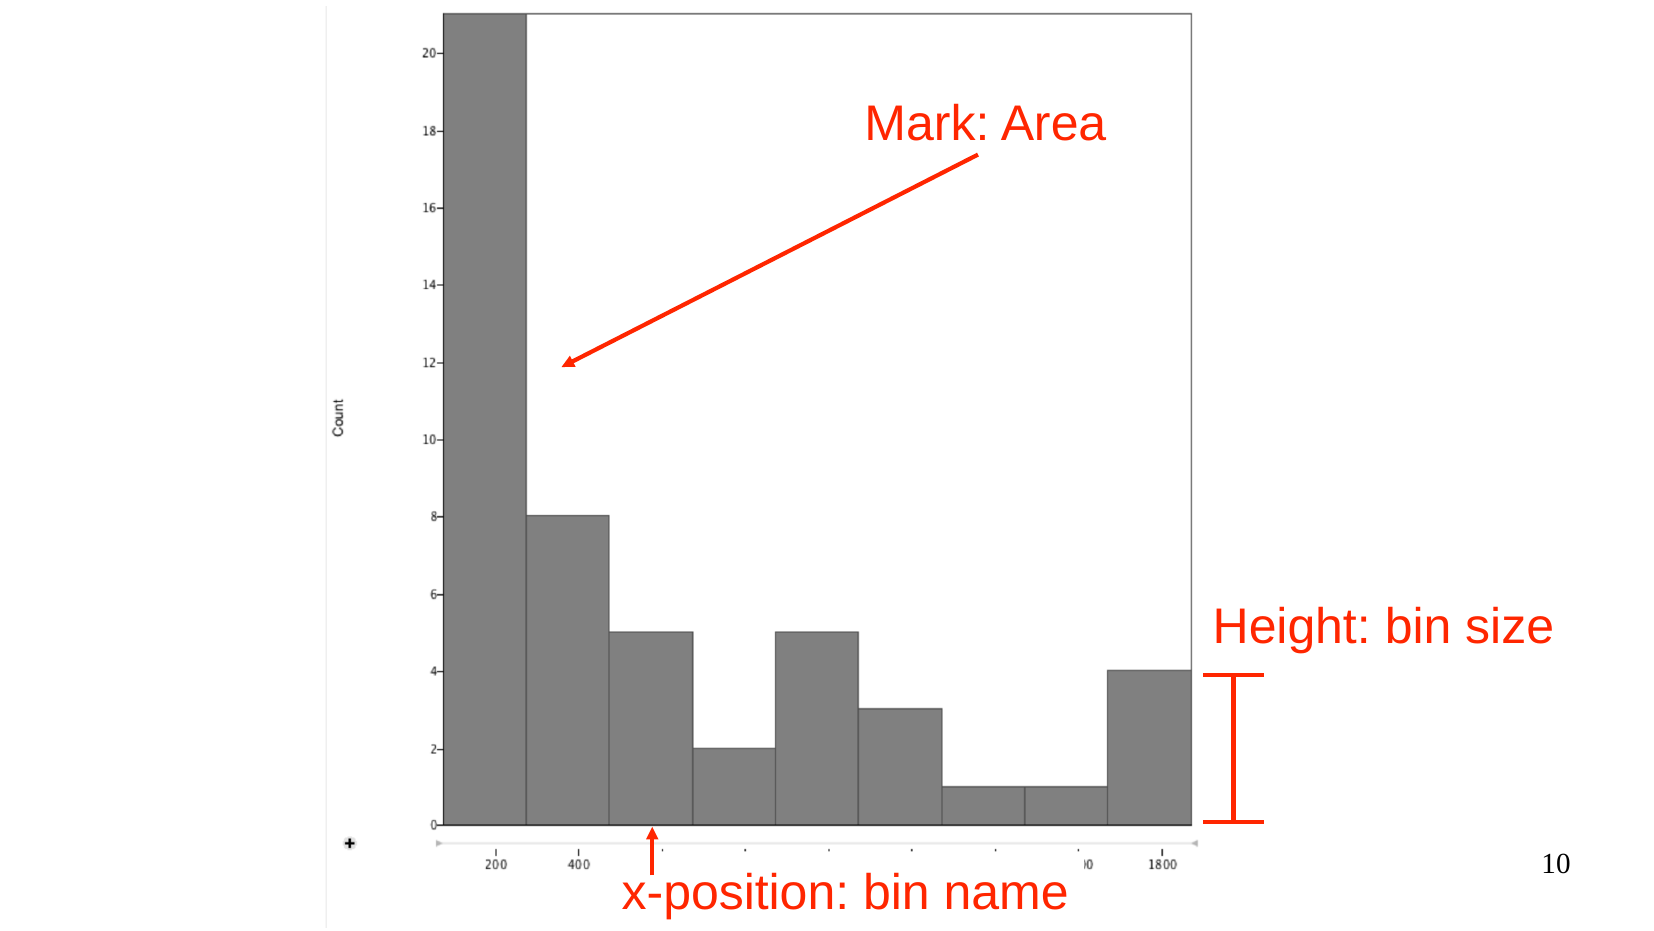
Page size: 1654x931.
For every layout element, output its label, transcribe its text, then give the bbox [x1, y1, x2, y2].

text_box Mark: Area [849, 81, 1122, 159]
picture [325, 6, 1208, 928]
text_box x-position: bin name [606, 851, 1085, 929]
text_box Height: bin size [1197, 585, 1575, 662]
